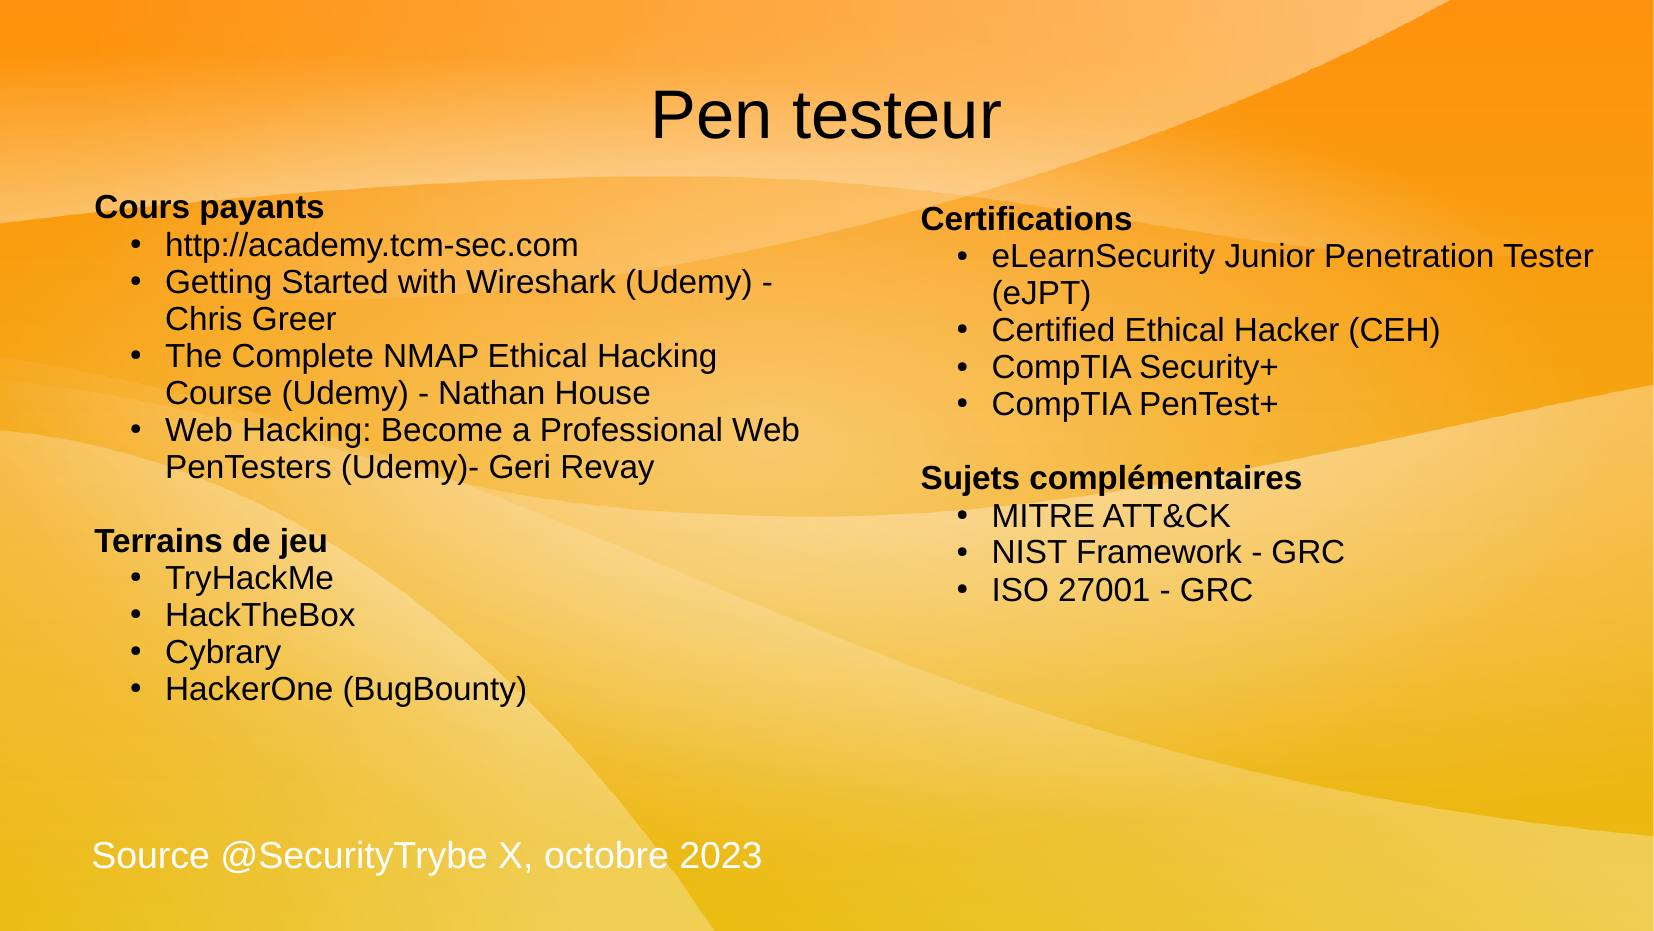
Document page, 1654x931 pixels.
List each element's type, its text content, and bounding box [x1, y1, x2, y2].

text_box Source @SecurityTrybe X, octobre 2023 [76, 826, 778, 884]
text_box Certifications eLearnSecurity Junior Penetration Tester (eJPT) Certified Ethical Hacker (CEH) CompTIA Security+ CompTIA PenTest+ Sujets complémentaires MITRE ATT&CK NIST Framework - GRC ISO 27001 - GRC [920, 200, 1636, 706]
title Pen testeur [82, 37, 1571, 193]
picture [0, 0, 1654, 931]
text_box Cours payants http://academy.tcm-sec.com Getting Started with Wireshark (Udemy) - Chris Greer The Complete NMAP Ethical Hacking Course (Udemy) - Nathan House Web Hacking: Become a Professional Web PenTesters (Udemy)- Geri Revay Terrains de jeu TryHackMe HackTheBox Cybrary HackerOne (BugBounty) [94, 188, 810, 871]
